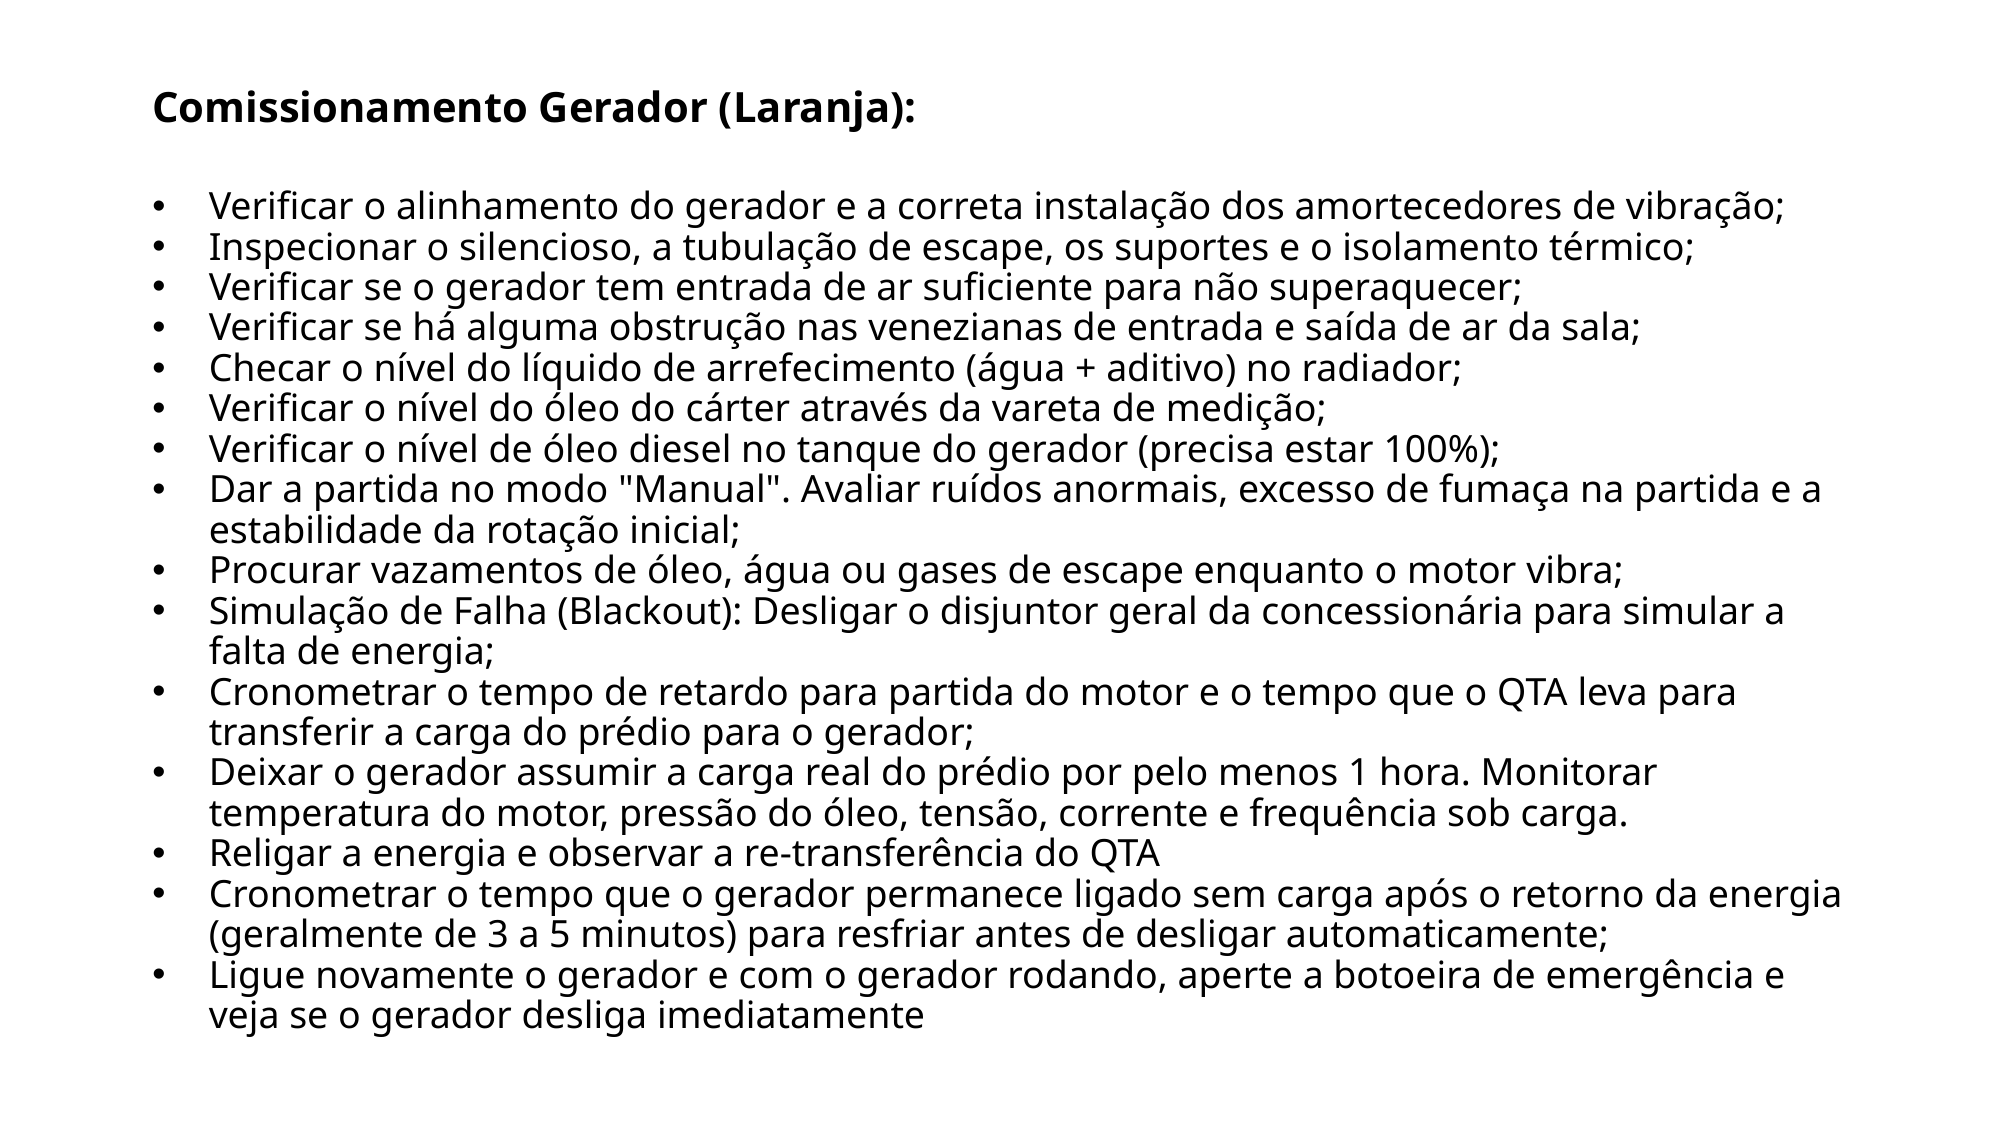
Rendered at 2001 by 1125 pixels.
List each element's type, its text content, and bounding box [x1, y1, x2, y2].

title Comissionamento Gerador (Laranja): [137, 60, 1863, 158]
text_box Verificar o alinhamento do gerador e a correta instalação dos amortecedores de vibração; Inspecionar o silencioso, a tubulação de escape, os suportes e o isolamento térmico; Verificar se o gerador tem entrada de ar suficiente para não superaquecer; Verificar se há alguma obstrução nas venezianas de entrada e saída de ar da sala; Checar o nível do líquido de arrefecimento (água + aditivo) no radiador; Verificar o nível do óleo do cárter através da vareta de medição; Verificar o nível de óleo diesel no tanque do gerador (precisa estar 100%); Dar a partida no modo "Manual". Avaliar ruídos anormais, excesso de fumaça na partida e a estabilidade da rotação inicial; Procurar vazamentos de óleo, água ou gases de escape enquanto o motor vibra; Simulação de Falha (Blackout): Desligar o disjuntor geral da concessionária para simular a falta de energia; Cronometrar o tempo de retardo para partida do motor e o tempo que o QTA leva para transferir a carga do prédio para o gerador; Deixar o gerador assumir a carga real do prédio por pelo menos 1 hora. Monitorar temperatura do motor, pressão do óleo, tensão, corrente e frequência sob carga. Religar a energia e observar a re-transferência do QTA Cronometrar o tempo que o gerador permanece ligado sem carga após o retorno da energia (geralmente de 3 a 5 minutos) para resfriar antes de desligar automaticamente; Ligue novamente o gerador e com o gerador rodando, aperte a botoeira de emergência e veja se o gerador desliga imediatamente [137, 158, 1863, 1065]
